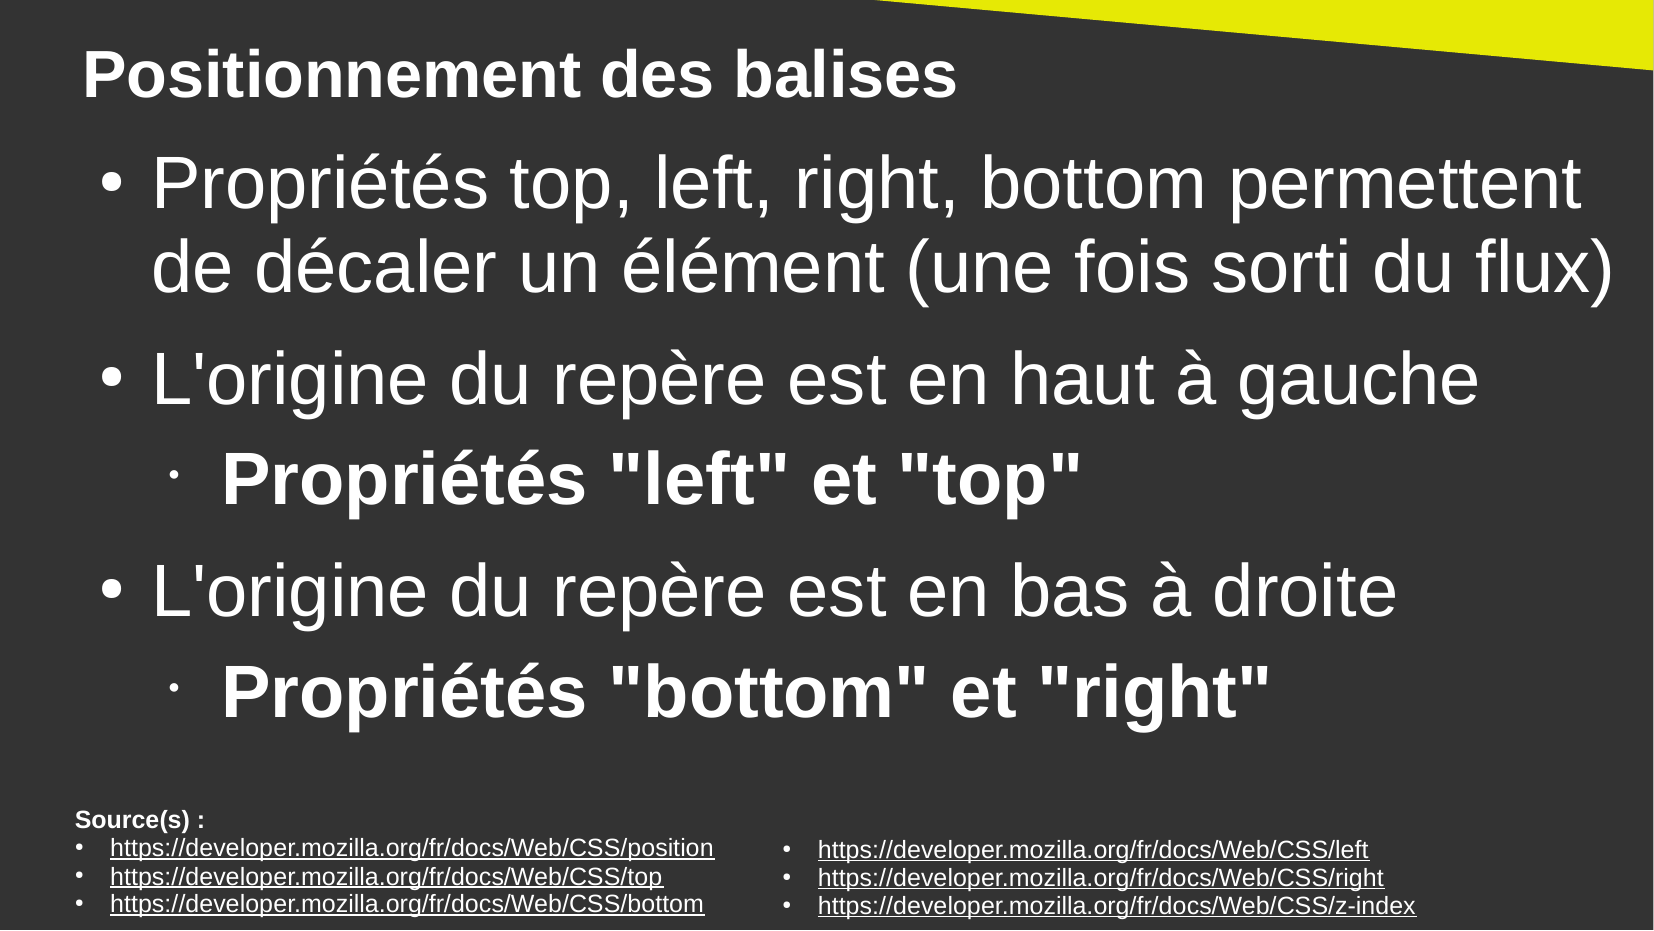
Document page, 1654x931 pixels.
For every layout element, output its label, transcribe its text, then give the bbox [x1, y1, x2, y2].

text_box Source(s) : https://developer.mozilla.org/fr/docs/Web/CSS/position https://developer.mozilla.org/fr/docs/Web/CSS/top https://developer.mozilla.org/fr/docs/Web/CSS/bottom [60, 798, 733, 926]
title Positionnement des balises [82, 37, 1571, 114]
list Propriétés top, left, right, bottom permettent de décaler un élément (une fois sorti du flux) L'origine du repère est en haut à gauche Propriétés "left" et "top" L'origine du repère est en bas à droite Propriétés "bottom" et "right" [80, 141, 1620, 768]
text_box [874, 0, 1654, 71]
text_box https://developer.mozilla.org/fr/docs/Web/CSS/left https://developer.mozilla.org/fr/docs/Web/CSS/right https://developer.mozilla.org/fr/docs/Web/CSS/z-index [767, 828, 1441, 928]
